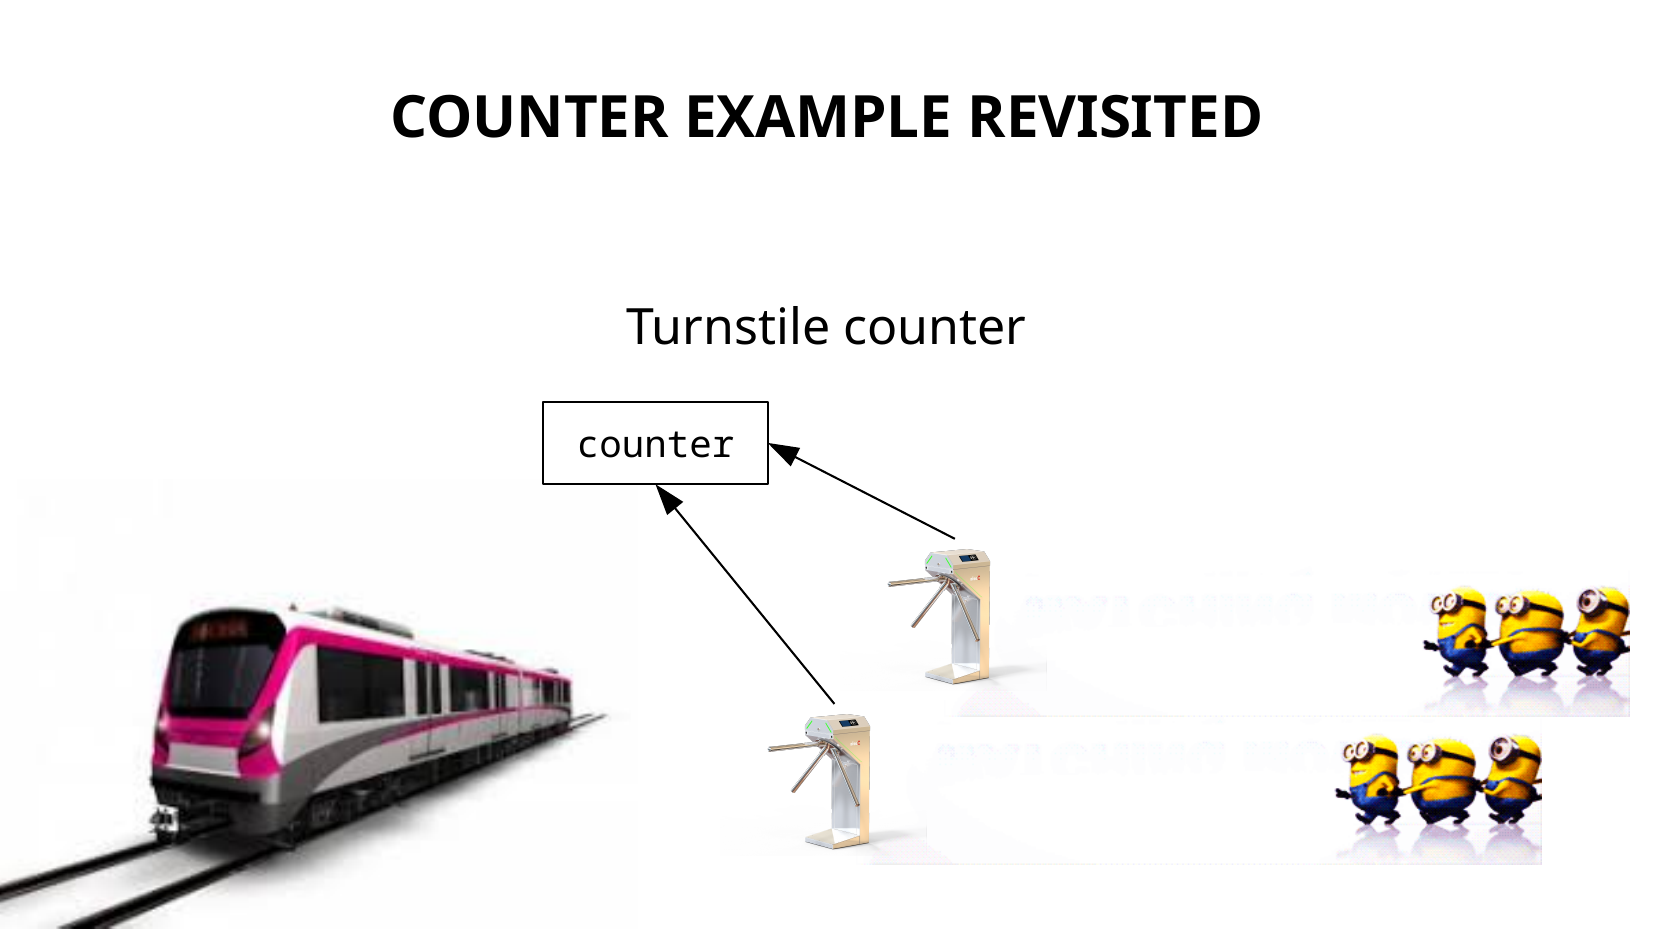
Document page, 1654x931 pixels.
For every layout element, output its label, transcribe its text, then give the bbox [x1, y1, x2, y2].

title COUNTER EXAMPLE REVISITED [82, 36, 1571, 193]
text_box Turnstile counter [183, 283, 1471, 360]
text_box counter [543, 401, 768, 485]
picture [720, 348, 1630, 865]
picture [0, 479, 638, 929]
